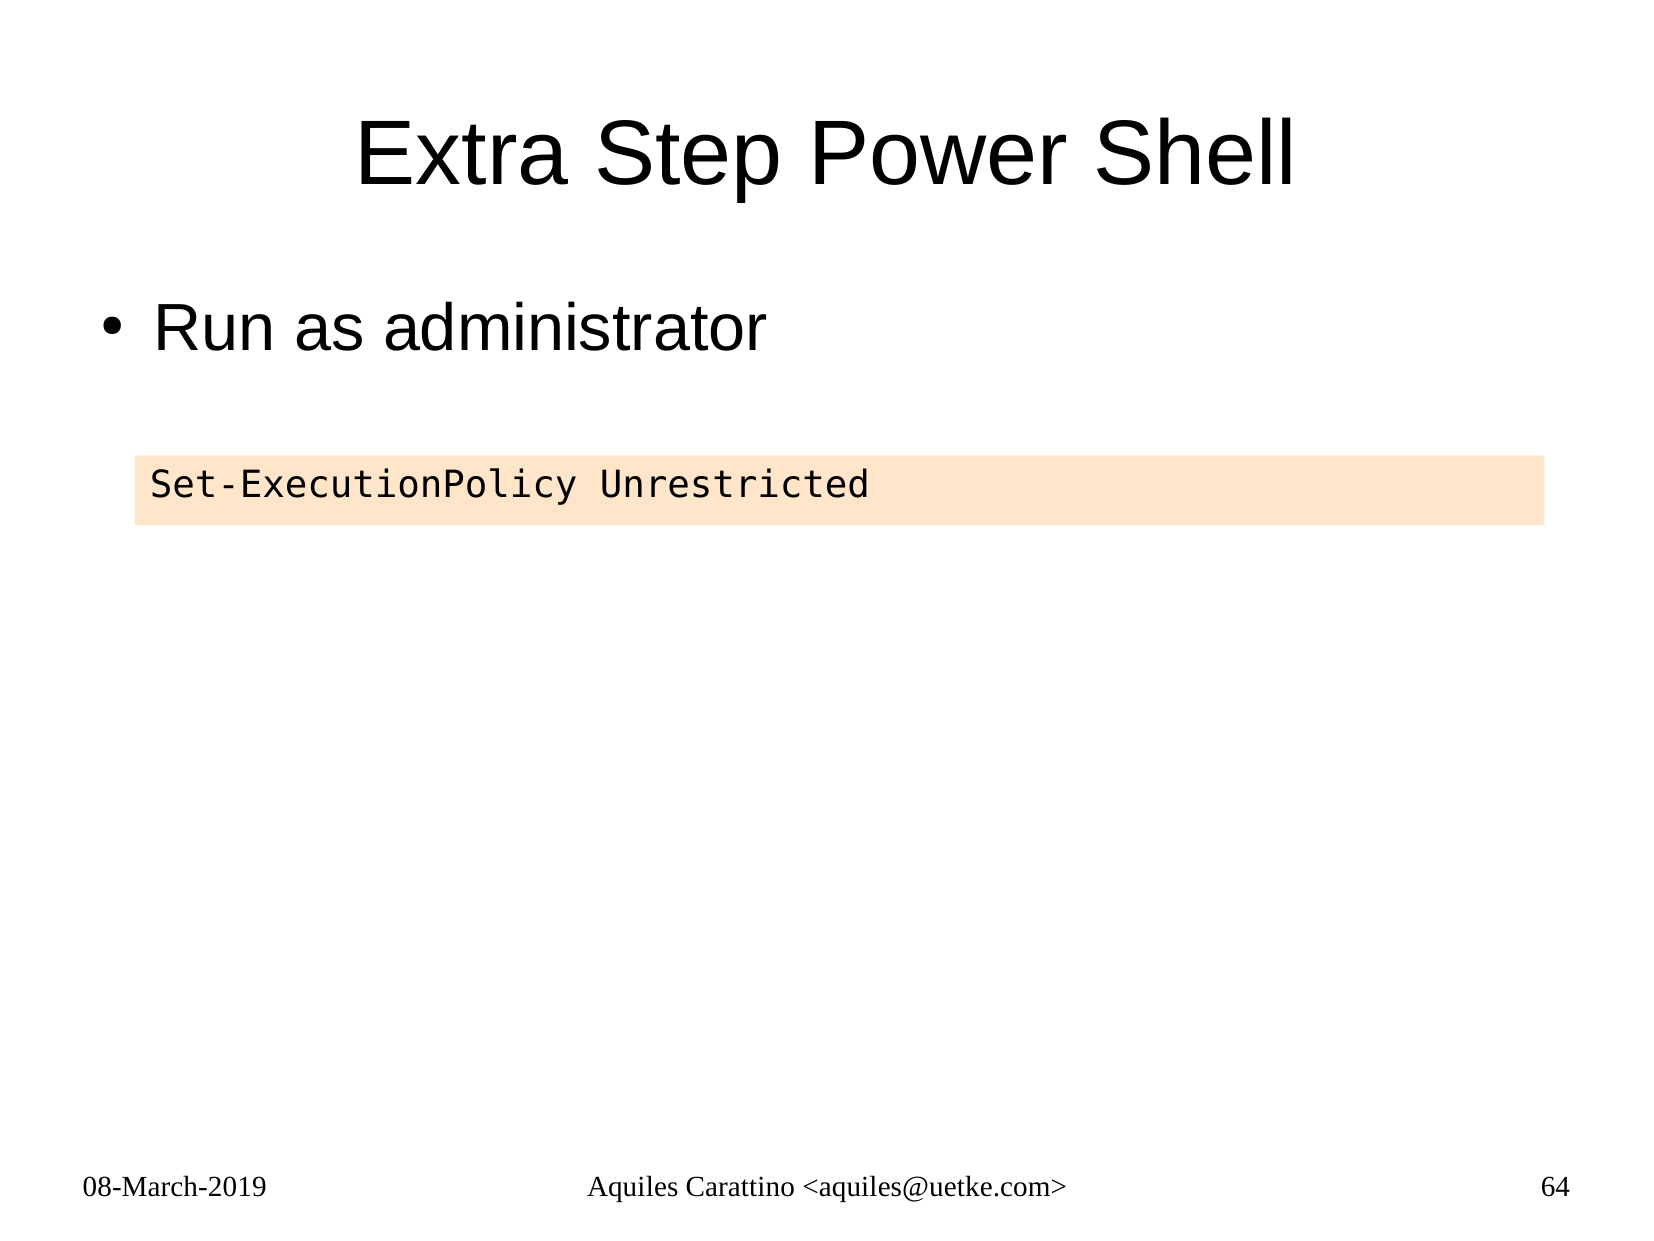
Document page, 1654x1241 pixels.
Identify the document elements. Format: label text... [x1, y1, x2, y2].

list Run as administrator [82, 290, 1571, 1010]
text_box Set-ExecutionPolicy Unrestricted [134, 455, 1545, 526]
title Extra Step Power Shell [82, 49, 1571, 257]
